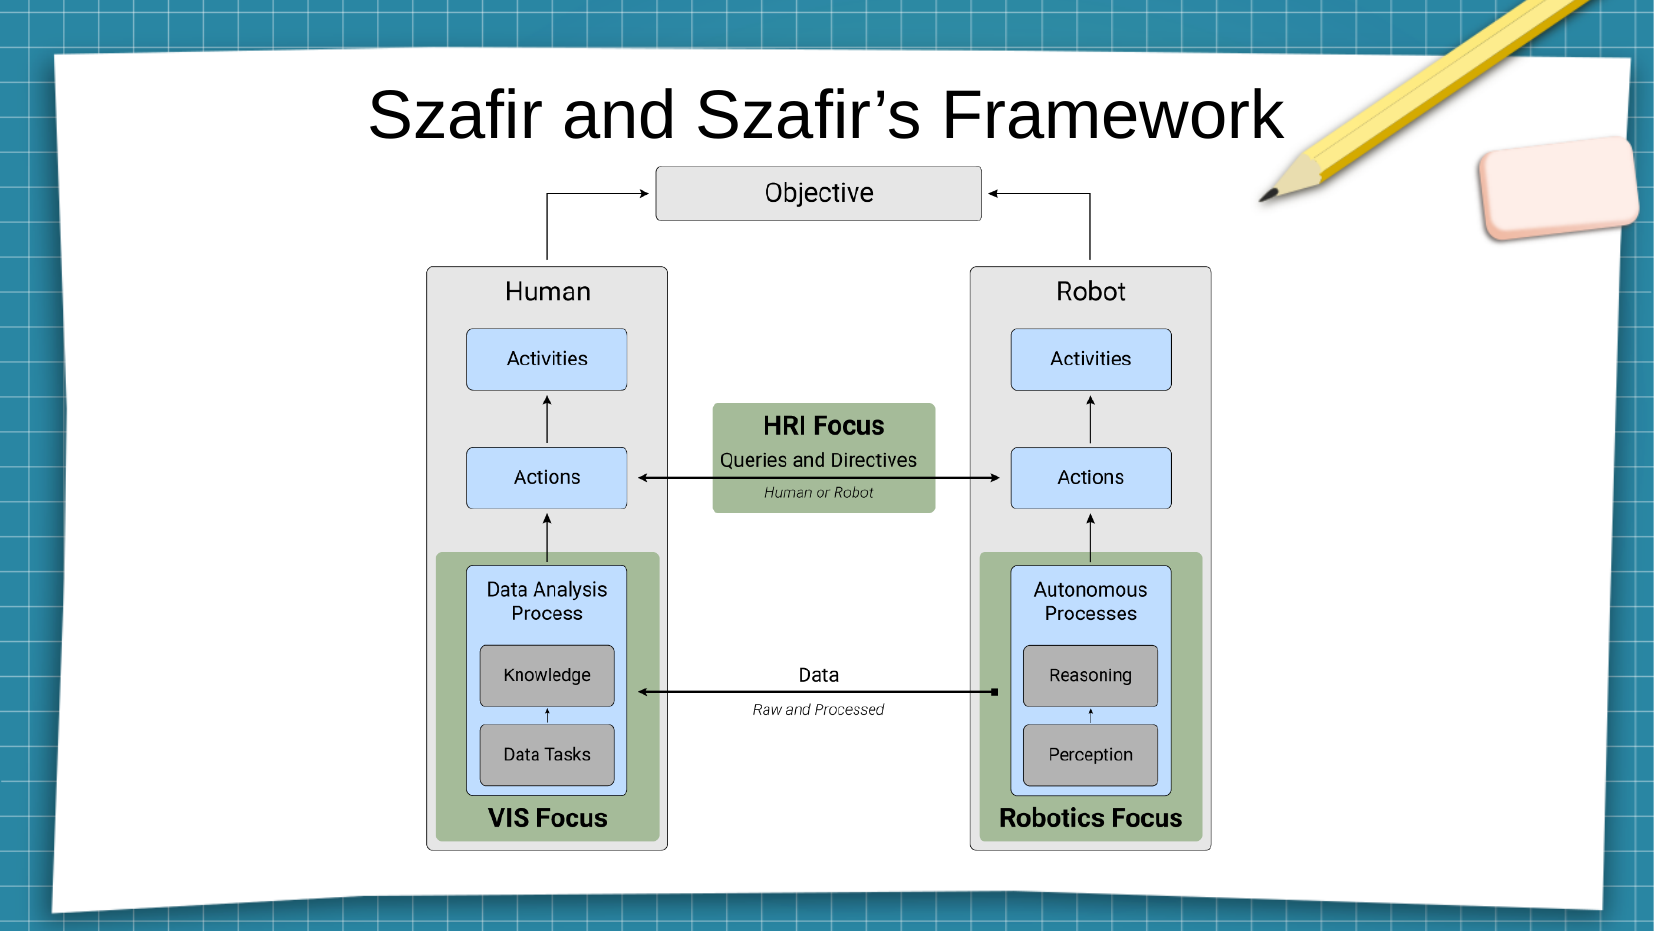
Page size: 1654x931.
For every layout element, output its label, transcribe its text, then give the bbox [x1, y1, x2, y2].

title Szafir and Szafir’s Framework [82, 37, 1571, 193]
picture [0, 0, 1654, 931]
